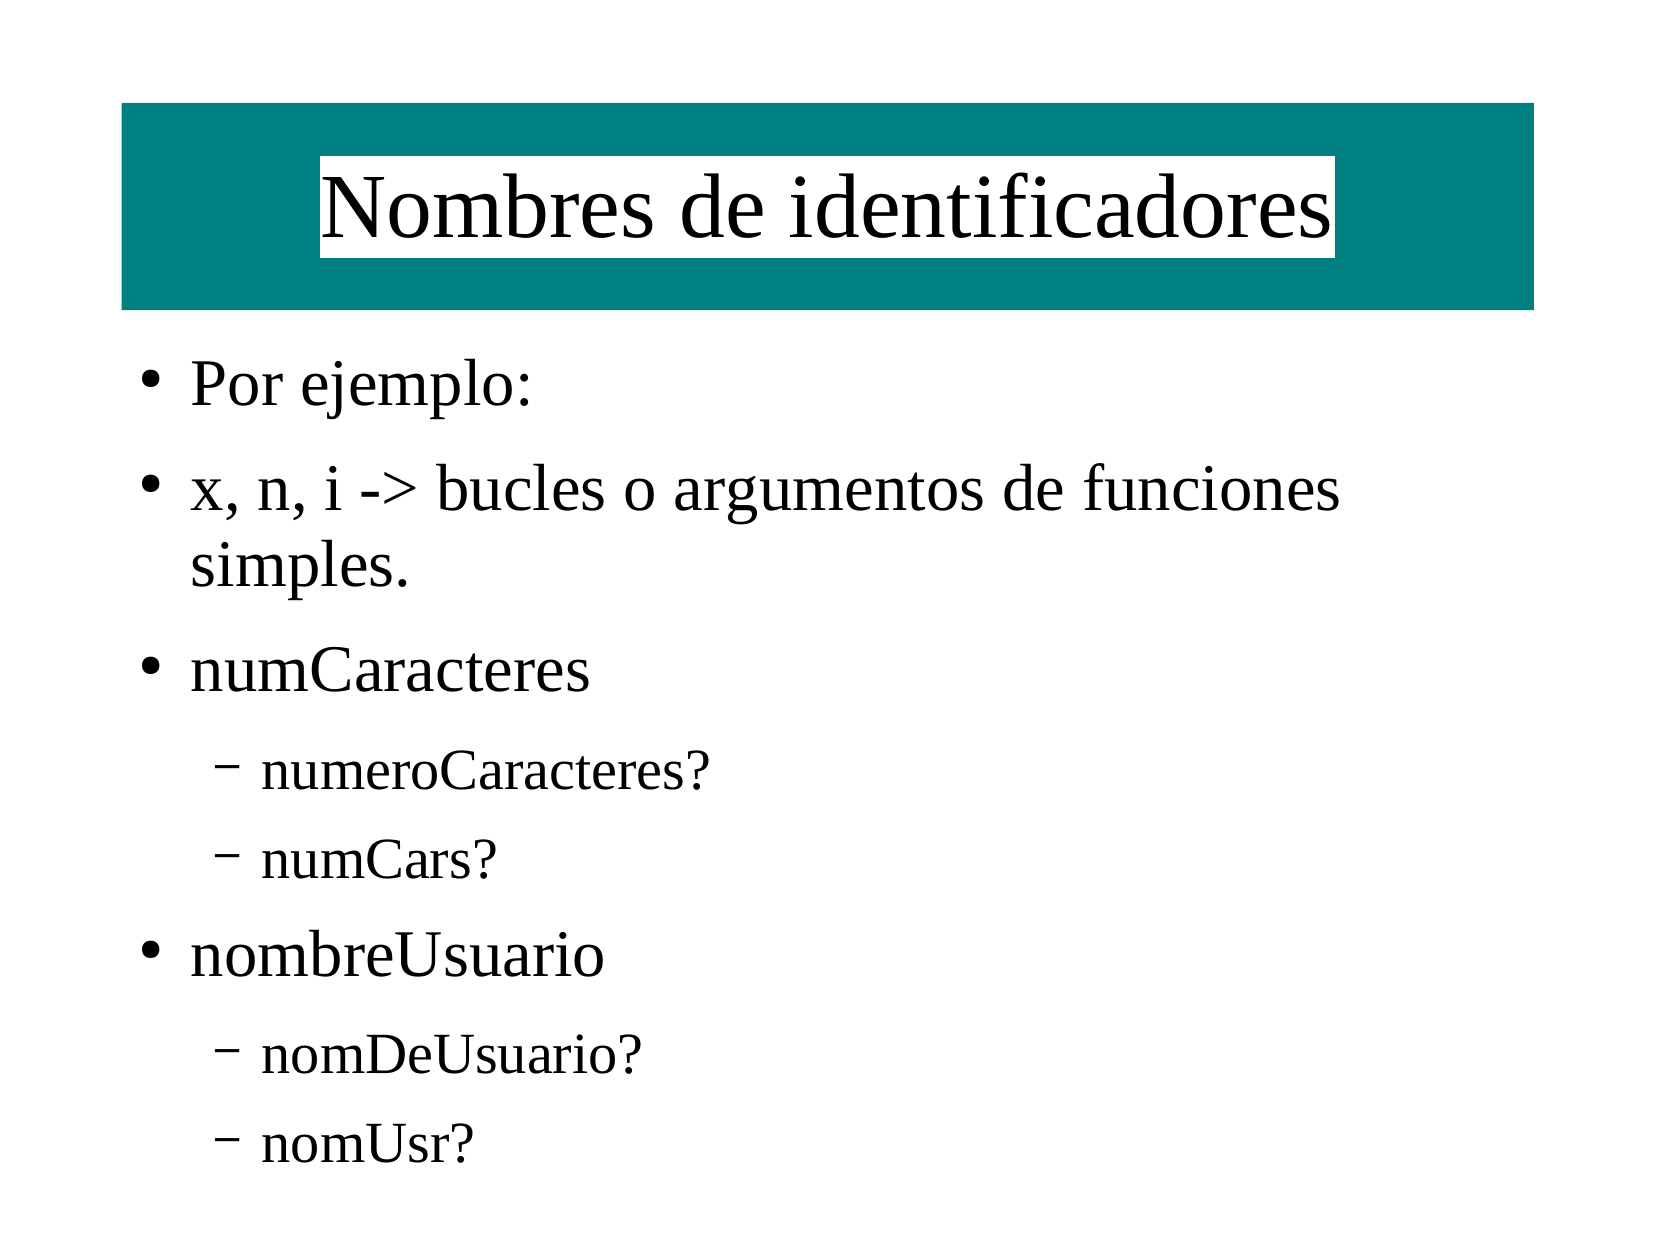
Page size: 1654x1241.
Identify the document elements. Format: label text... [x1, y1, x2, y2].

list Por ejemplo: x, n, i -> bucles o argumentos de funciones simples. numCaracteres numeroCaracteres? numCars? nombreUsuario nomDeUsuario? nomUsr? [121, 344, 1534, 1191]
title Nombres de identificadores [121, 102, 1534, 311]
